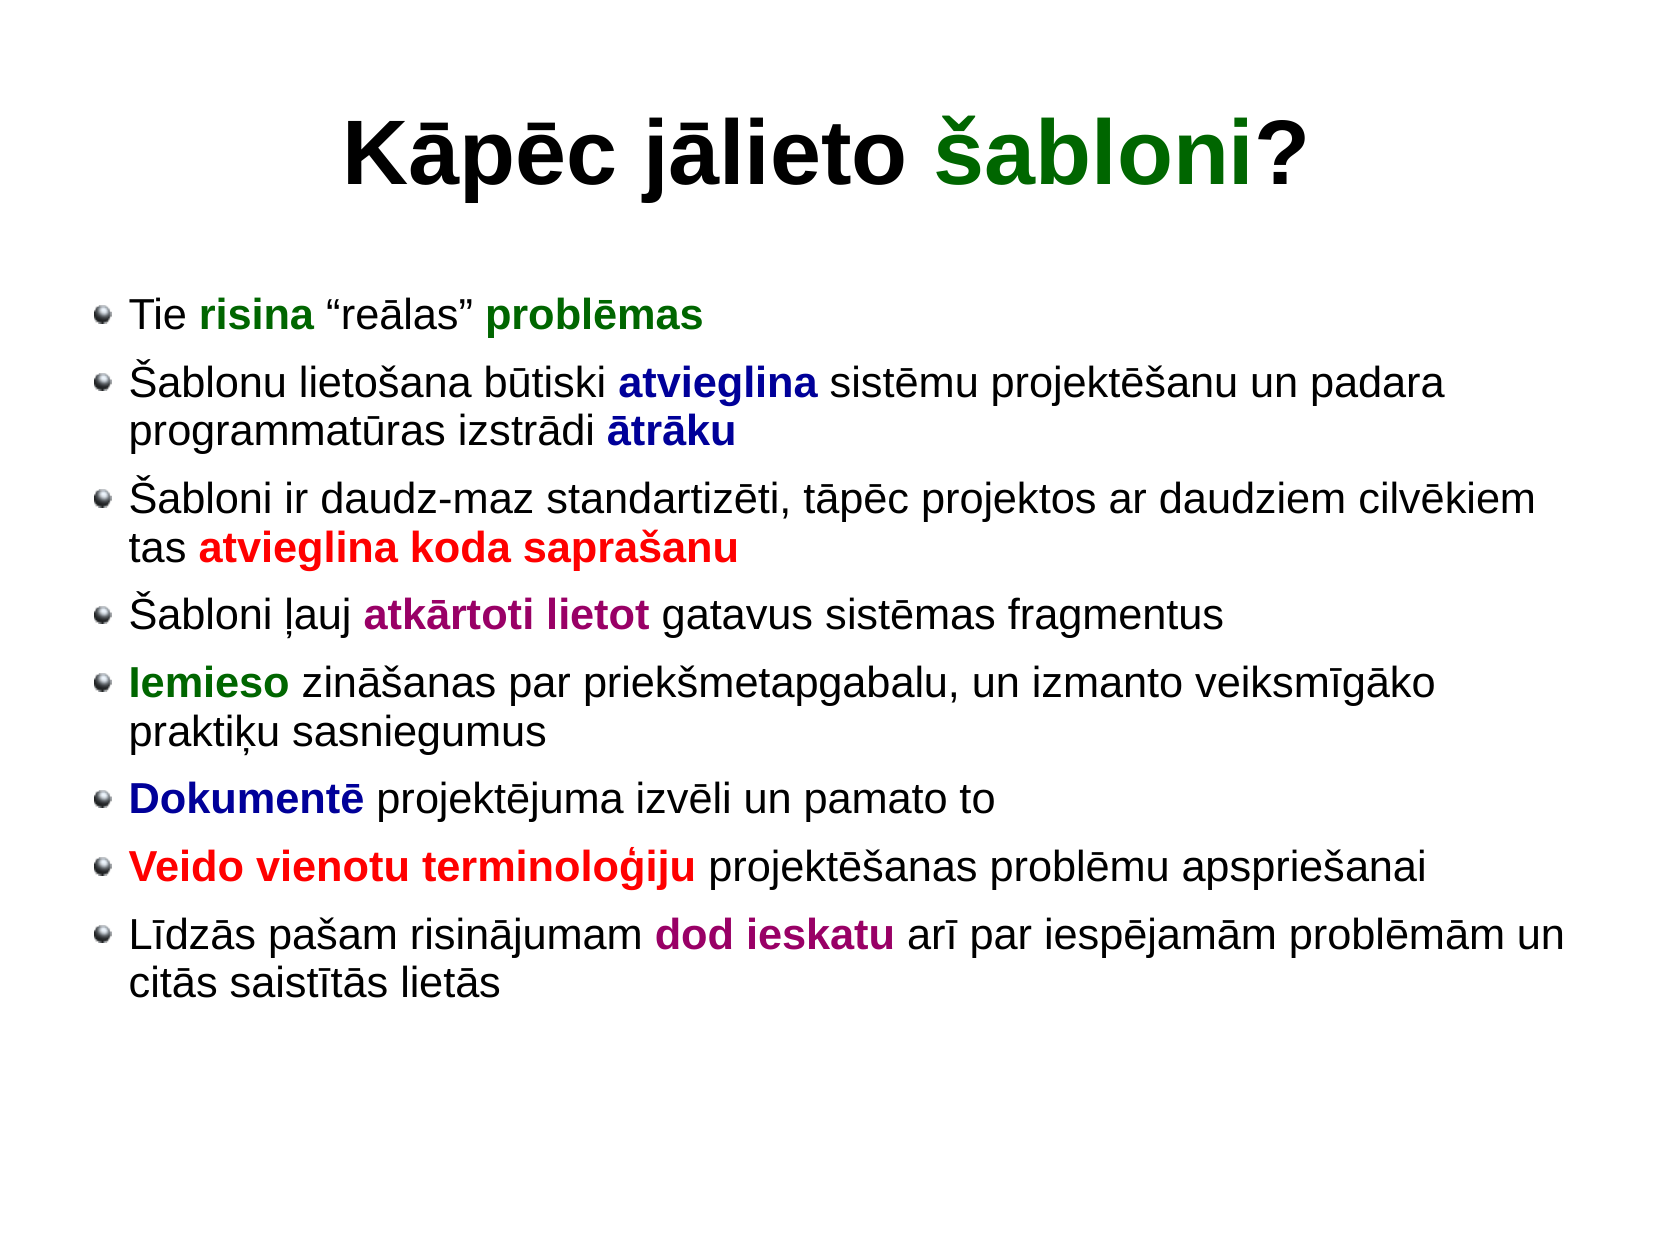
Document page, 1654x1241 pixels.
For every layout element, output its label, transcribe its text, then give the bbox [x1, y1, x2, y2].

list Tie risina “reālas” problēmas Šablonu lietošana būtiski atvieglina sistēmu projektēšanu un padara programmatūras izstrādi ātrāku Šabloni ir daudz-maz standartizēti, tāpēc projektos ar daudziem cilvēkiem tas atvieglina koda saprašanu Šabloni ļauj atkārtoti lietot gatavus sistēmas fragmentus Iemieso zināšanas par priekšmetapgabalu, un izmanto veiksmīgāko praktiķu sasniegumus Dokumentē projektējuma izvēli un pamato to Veido vienotu terminoloģiju projektēšanas problēmu apspriešanai Līdzās pašam risinājumam dod ieskatu arī par iespējamām problēmām un citās saistītās lietās [82, 290, 1571, 1010]
title Kāpēc jālieto šabloni? [82, 49, 1571, 257]
